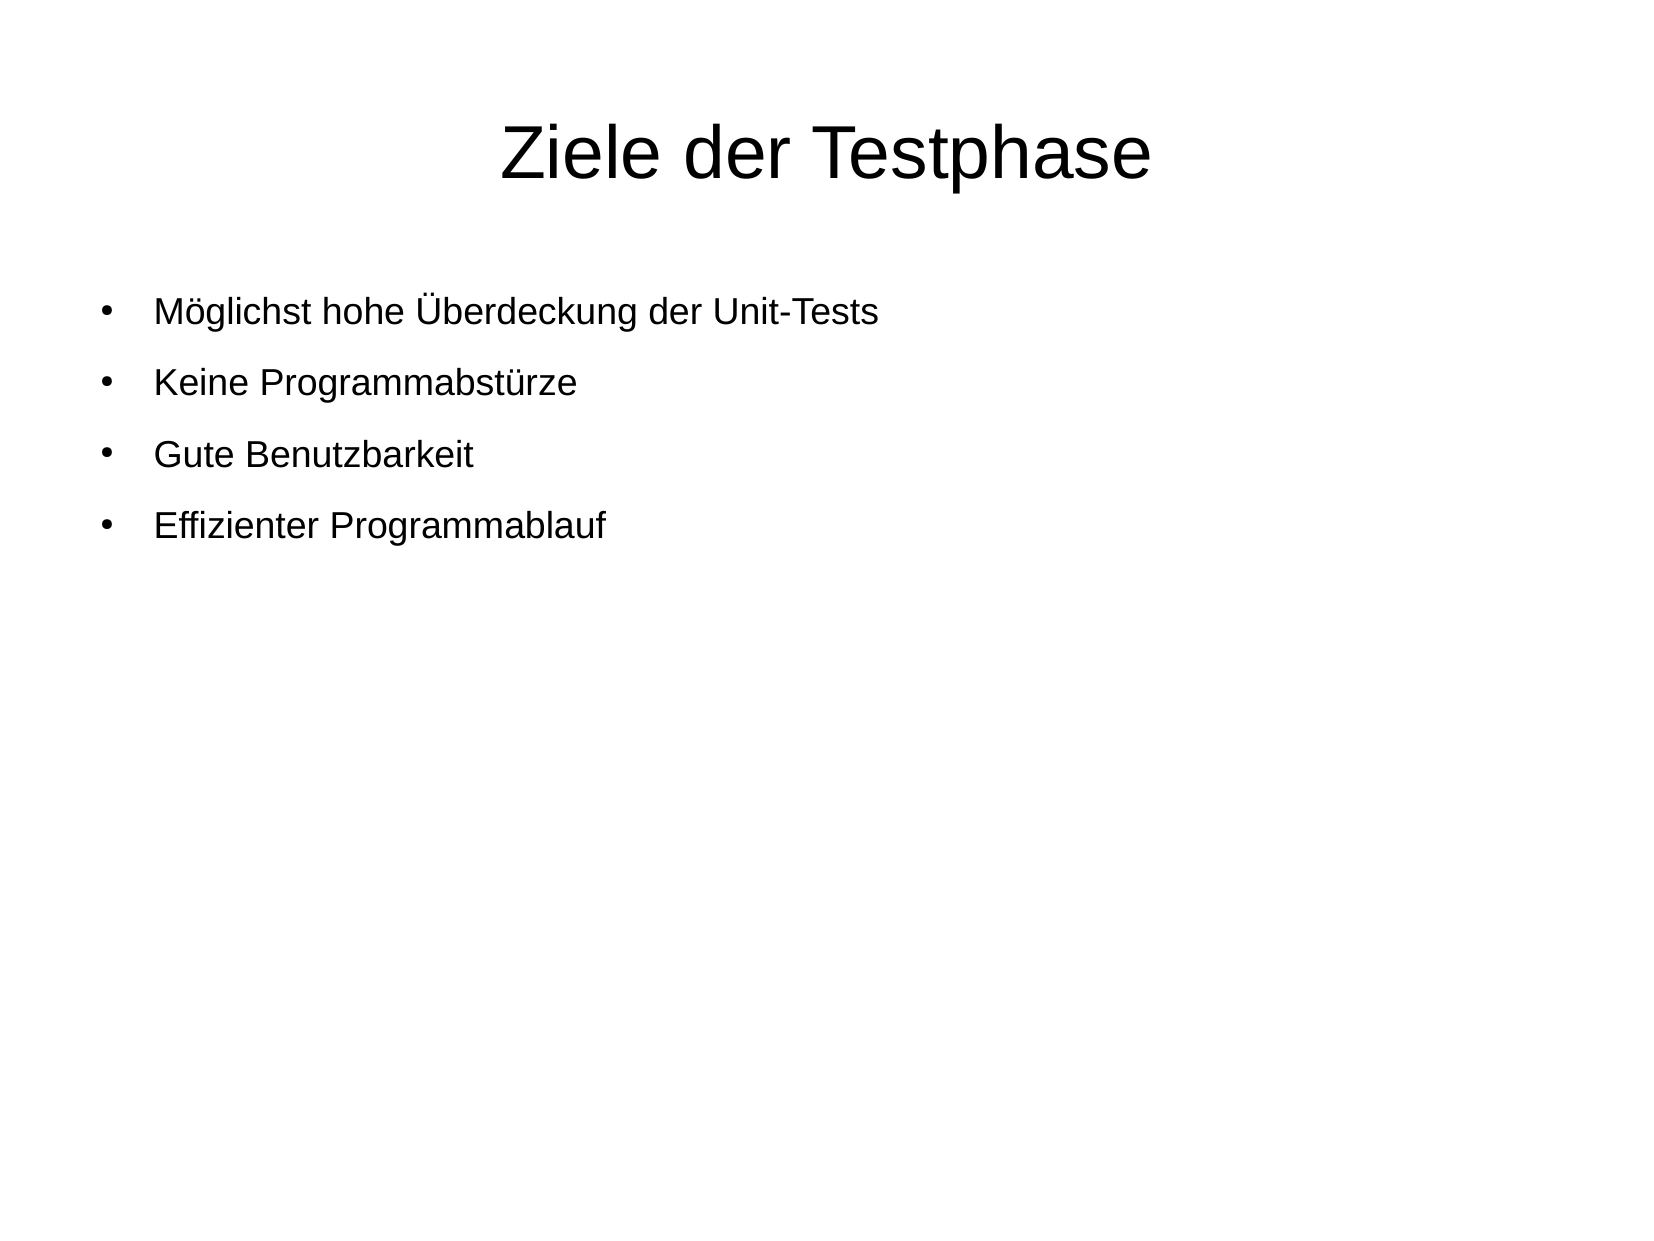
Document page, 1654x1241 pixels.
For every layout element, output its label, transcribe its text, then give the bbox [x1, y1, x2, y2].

title Ziele der Testphase [82, 49, 1571, 257]
list Möglichst hohe Überdeckung der Unit-Tests Keine Programmabstürze Gute Benutzbarkeit Effizienter Programmablauf [82, 290, 1571, 1010]
